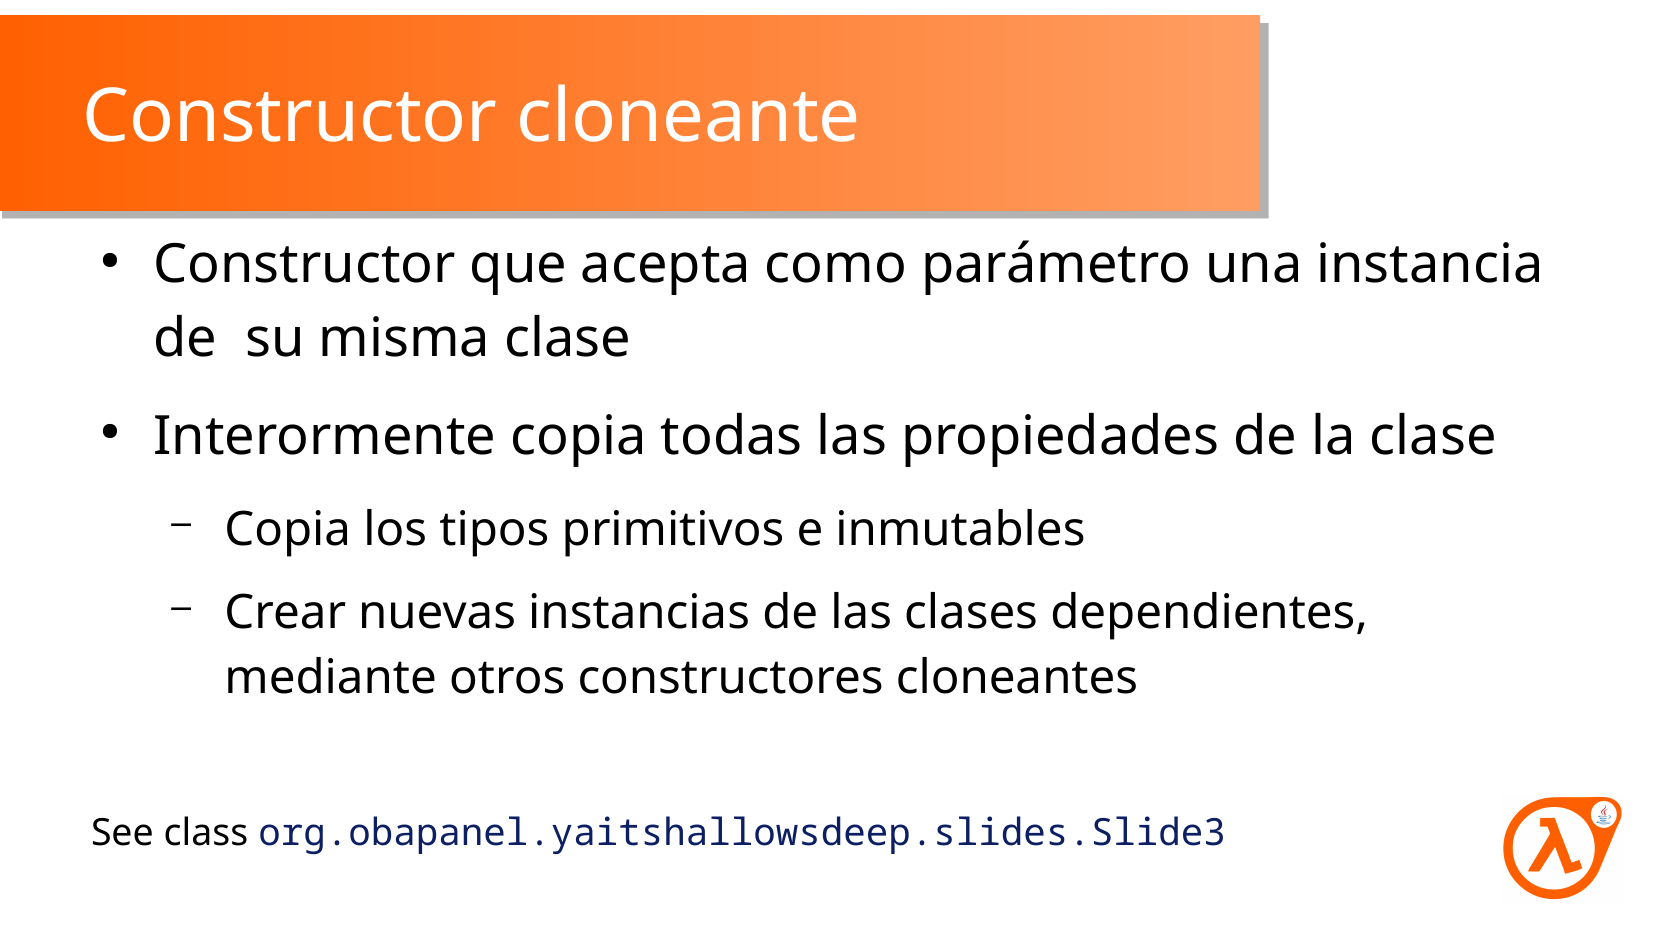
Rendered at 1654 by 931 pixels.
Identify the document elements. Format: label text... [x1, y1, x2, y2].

picture [1500, 794, 1625, 903]
title Constructor cloneante [82, 35, 1235, 189]
list Constructor que acepta como parámetro una instancia de su misma clase Interormente copia todas las propiedades de la clase Copia los tipos primitivos e inmutables Crear nuevas instancias de las clases dependientes, mediante otros constructores cloneantes [82, 224, 1571, 764]
text_box See class org.obapanel.yaitshallowsdeep.slides.Slide3 [76, 798, 1111, 856]
